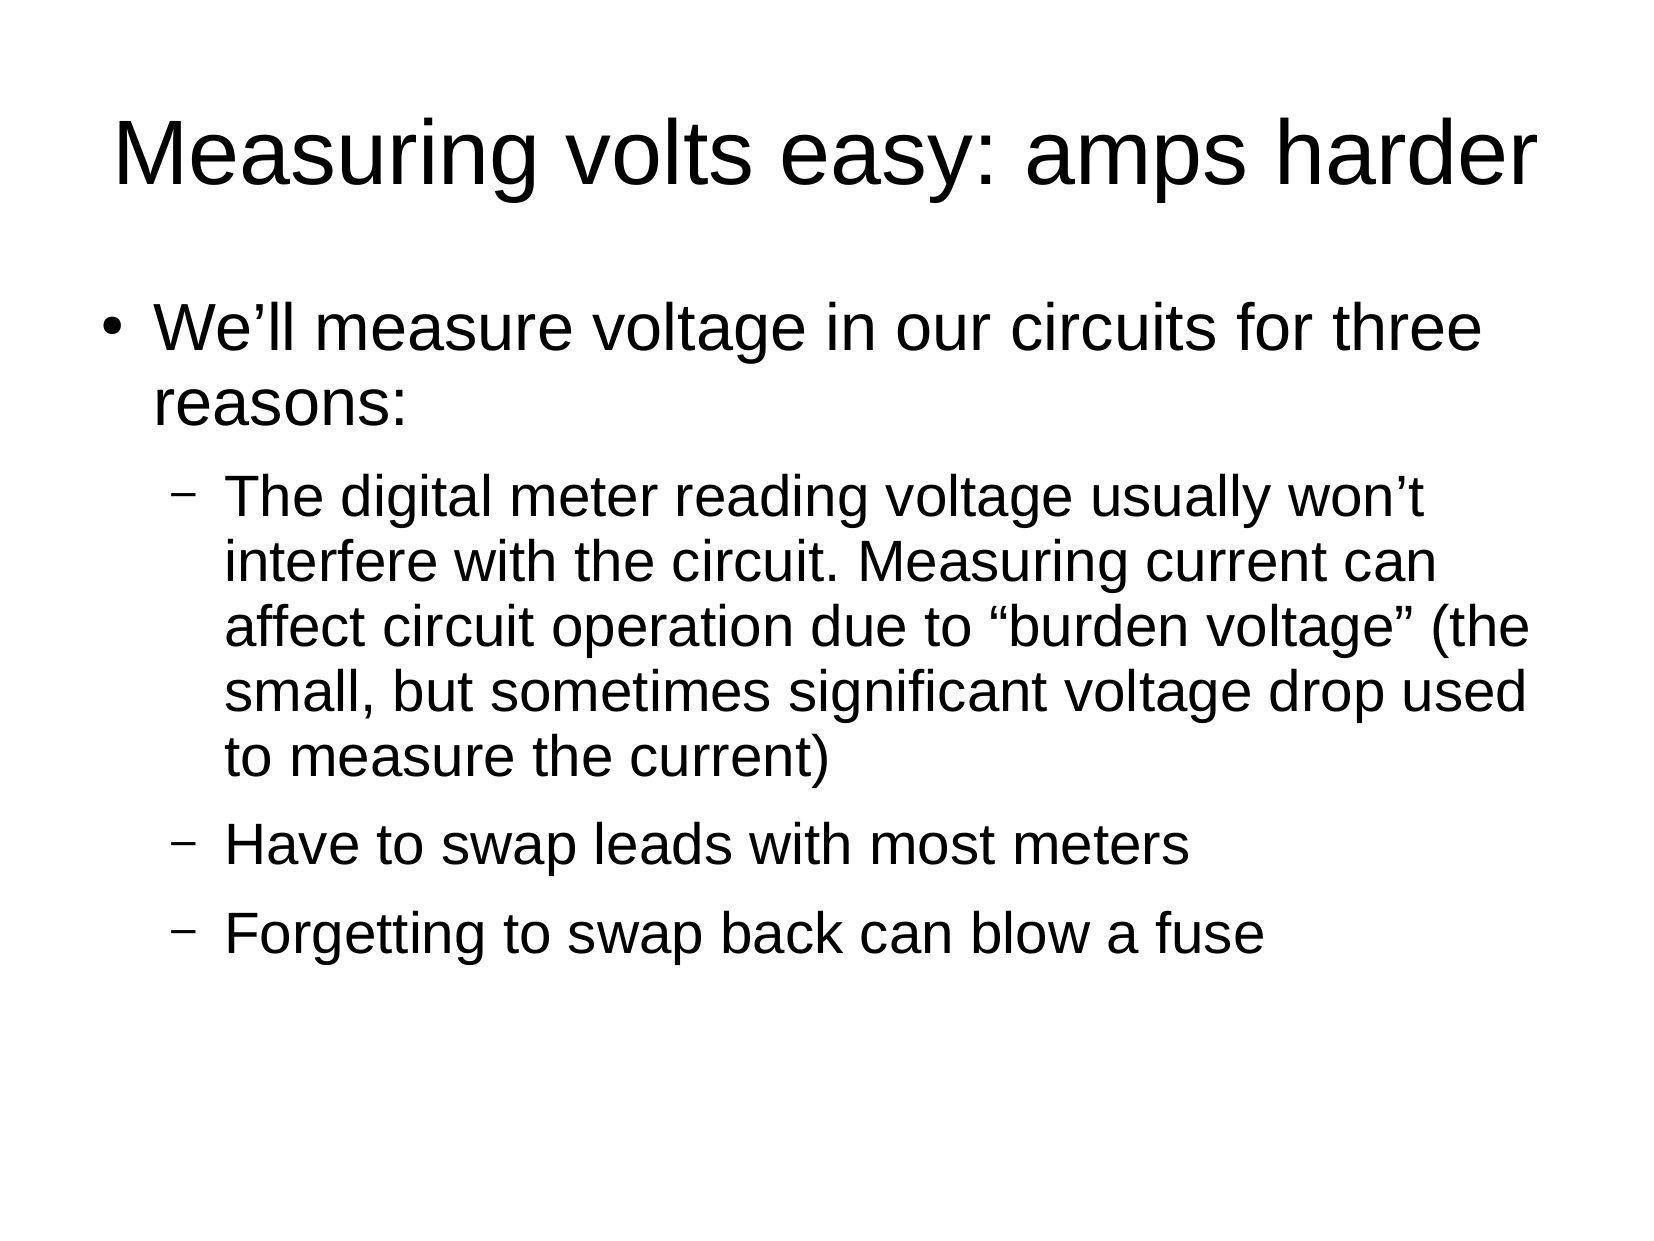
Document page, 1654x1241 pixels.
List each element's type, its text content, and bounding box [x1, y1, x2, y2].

title Measuring volts easy: amps harder [82, 49, 1571, 257]
list We’ll measure voltage in our circuits for three reasons: The digital meter reading voltage usually won’t interfere with the circuit. Measuring current can affect circuit operation due to “burden voltage” (the small, but sometimes significant voltage drop used to measure the current) Have to swap leads with most meters Forgetting to swap back can blow a fuse [82, 290, 1571, 1010]
